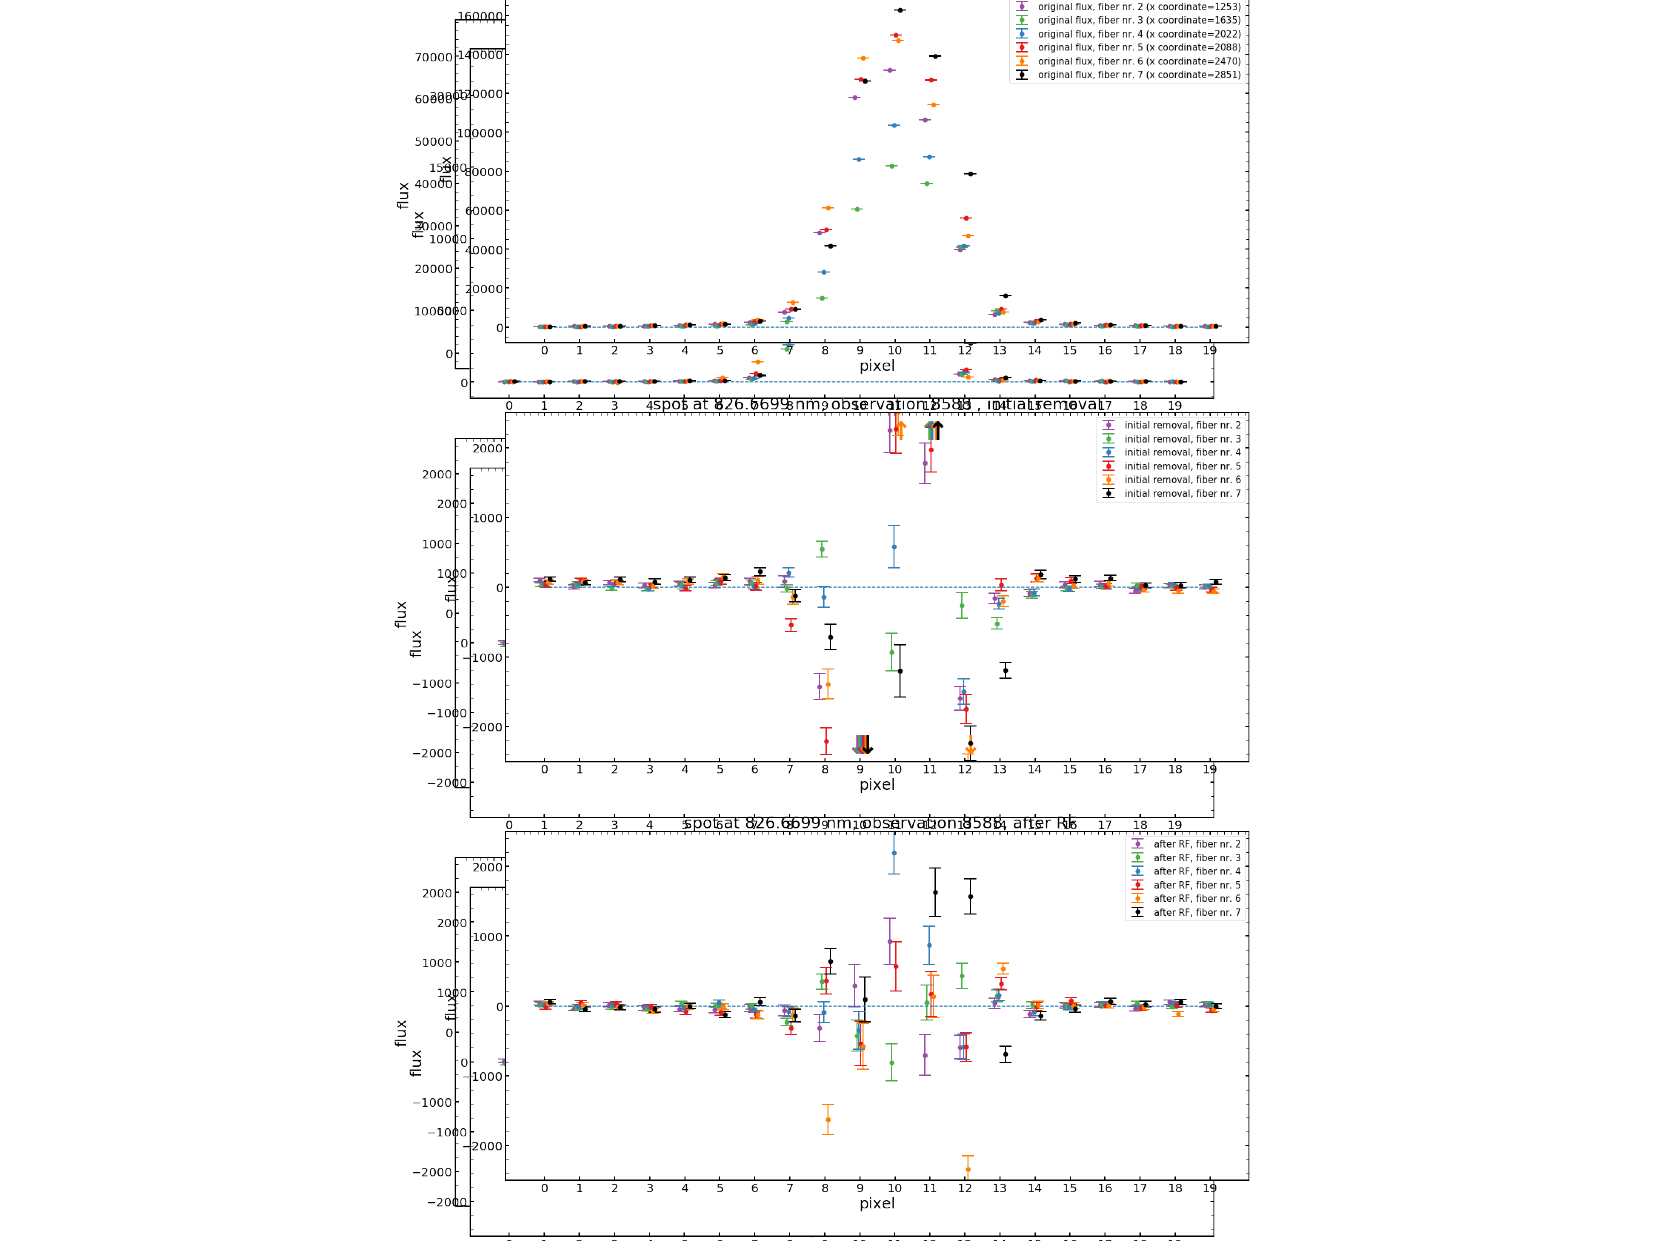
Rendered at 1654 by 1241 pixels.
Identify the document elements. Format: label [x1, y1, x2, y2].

picture [390, 0, 1253, 1241]
